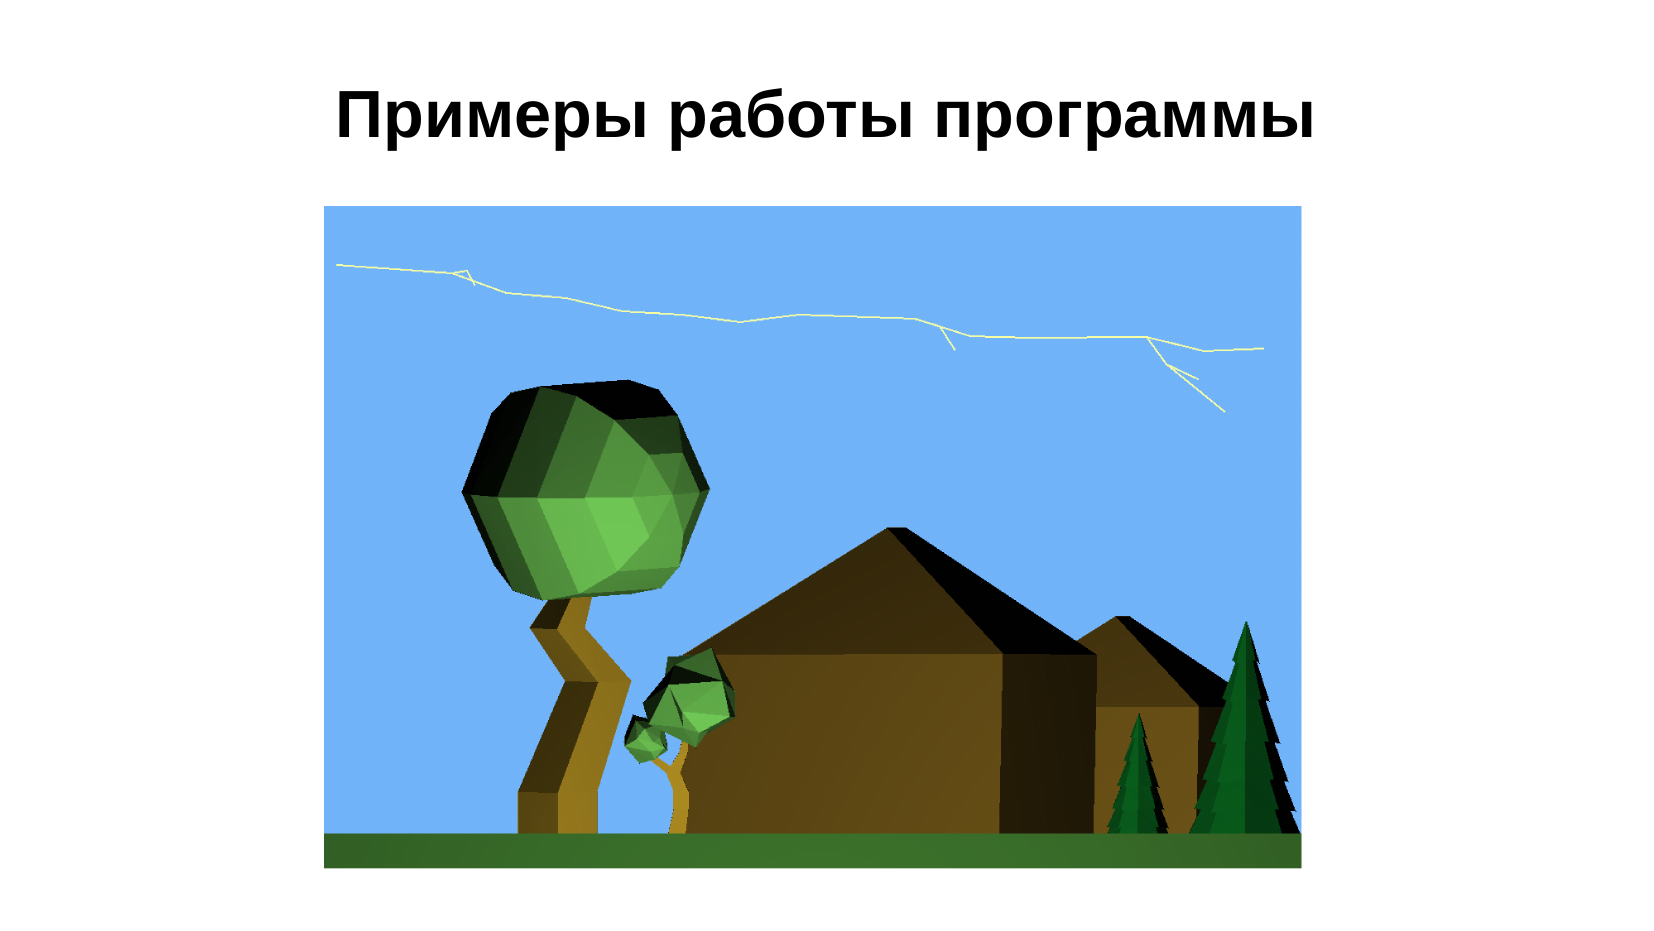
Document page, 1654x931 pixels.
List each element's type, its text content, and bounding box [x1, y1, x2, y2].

picture [324, 206, 1307, 871]
title Примеры работы программы [82, 37, 1571, 193]
